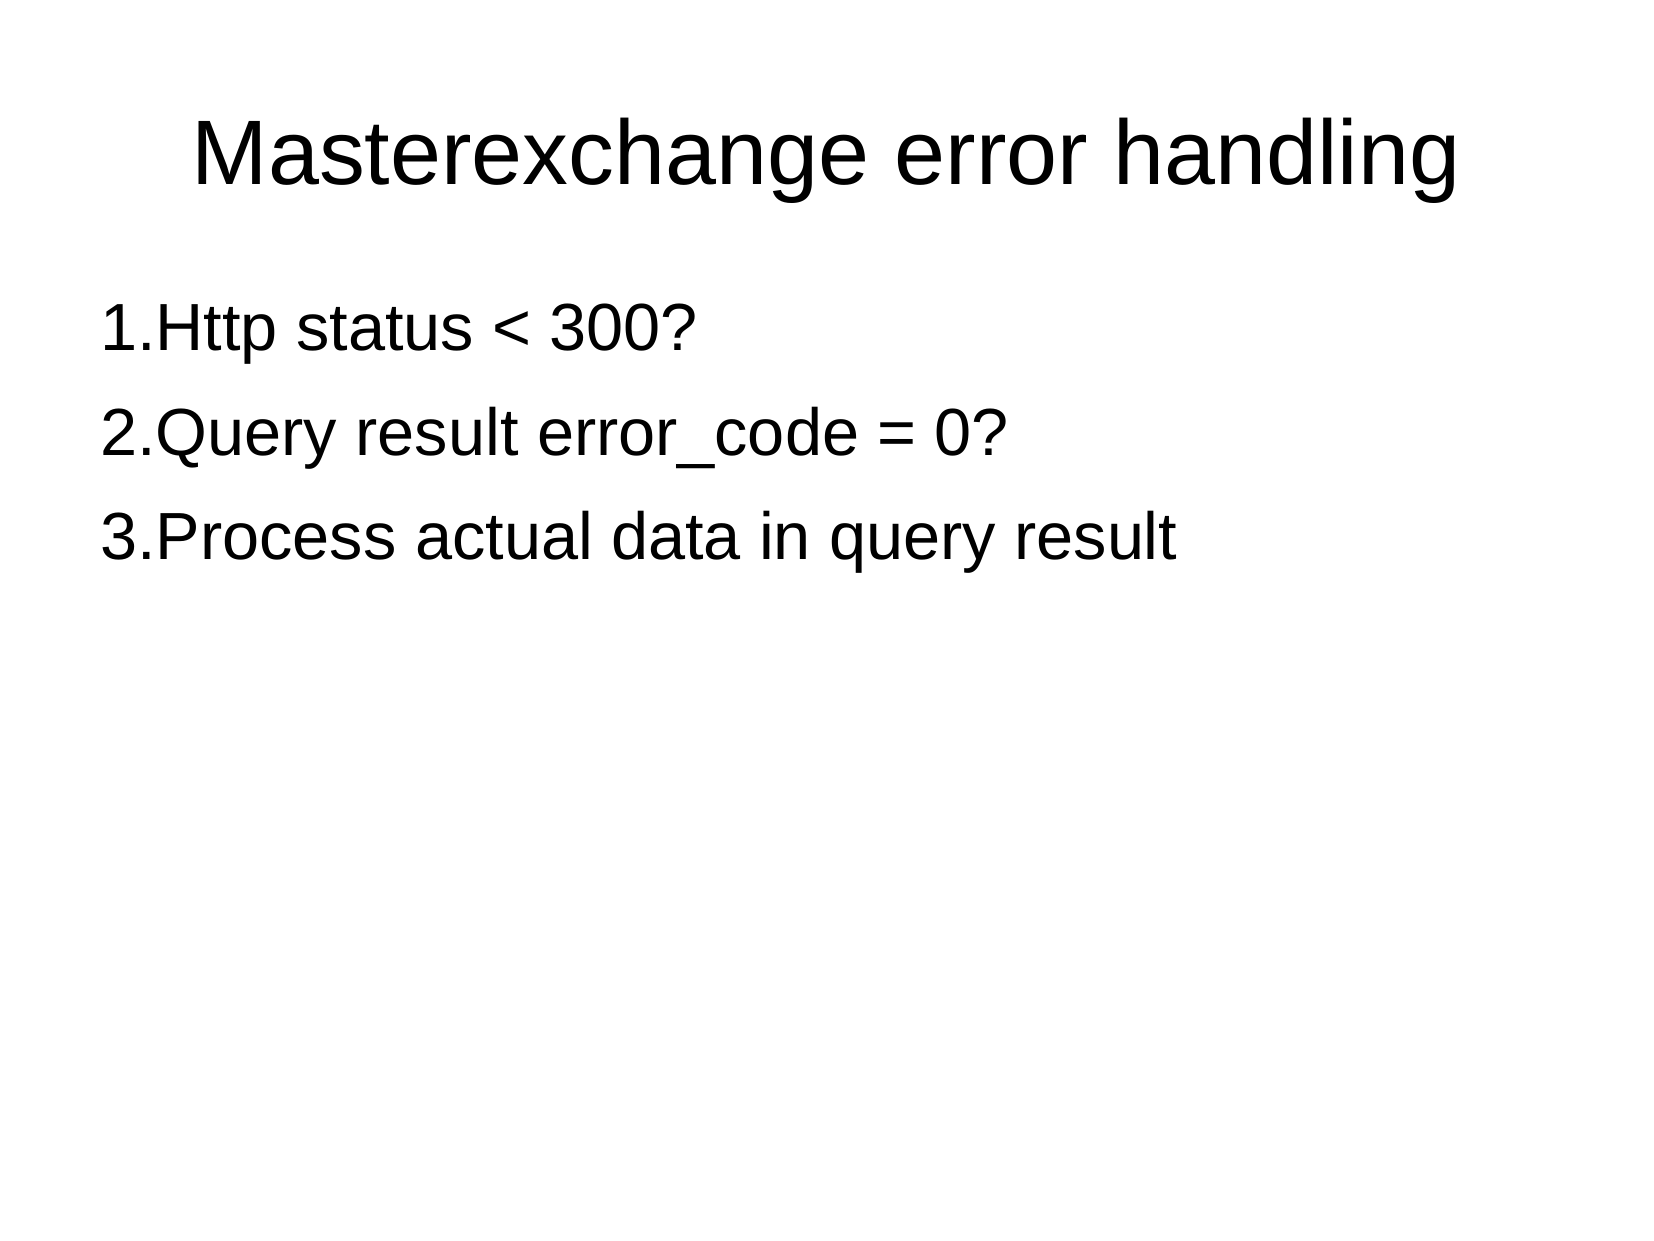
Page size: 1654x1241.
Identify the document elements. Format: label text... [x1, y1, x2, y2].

list Http status < 300? Query result error_code = 0? Process actual data in query result [82, 290, 1571, 1010]
title Masterexchange error handling [82, 49, 1571, 257]
